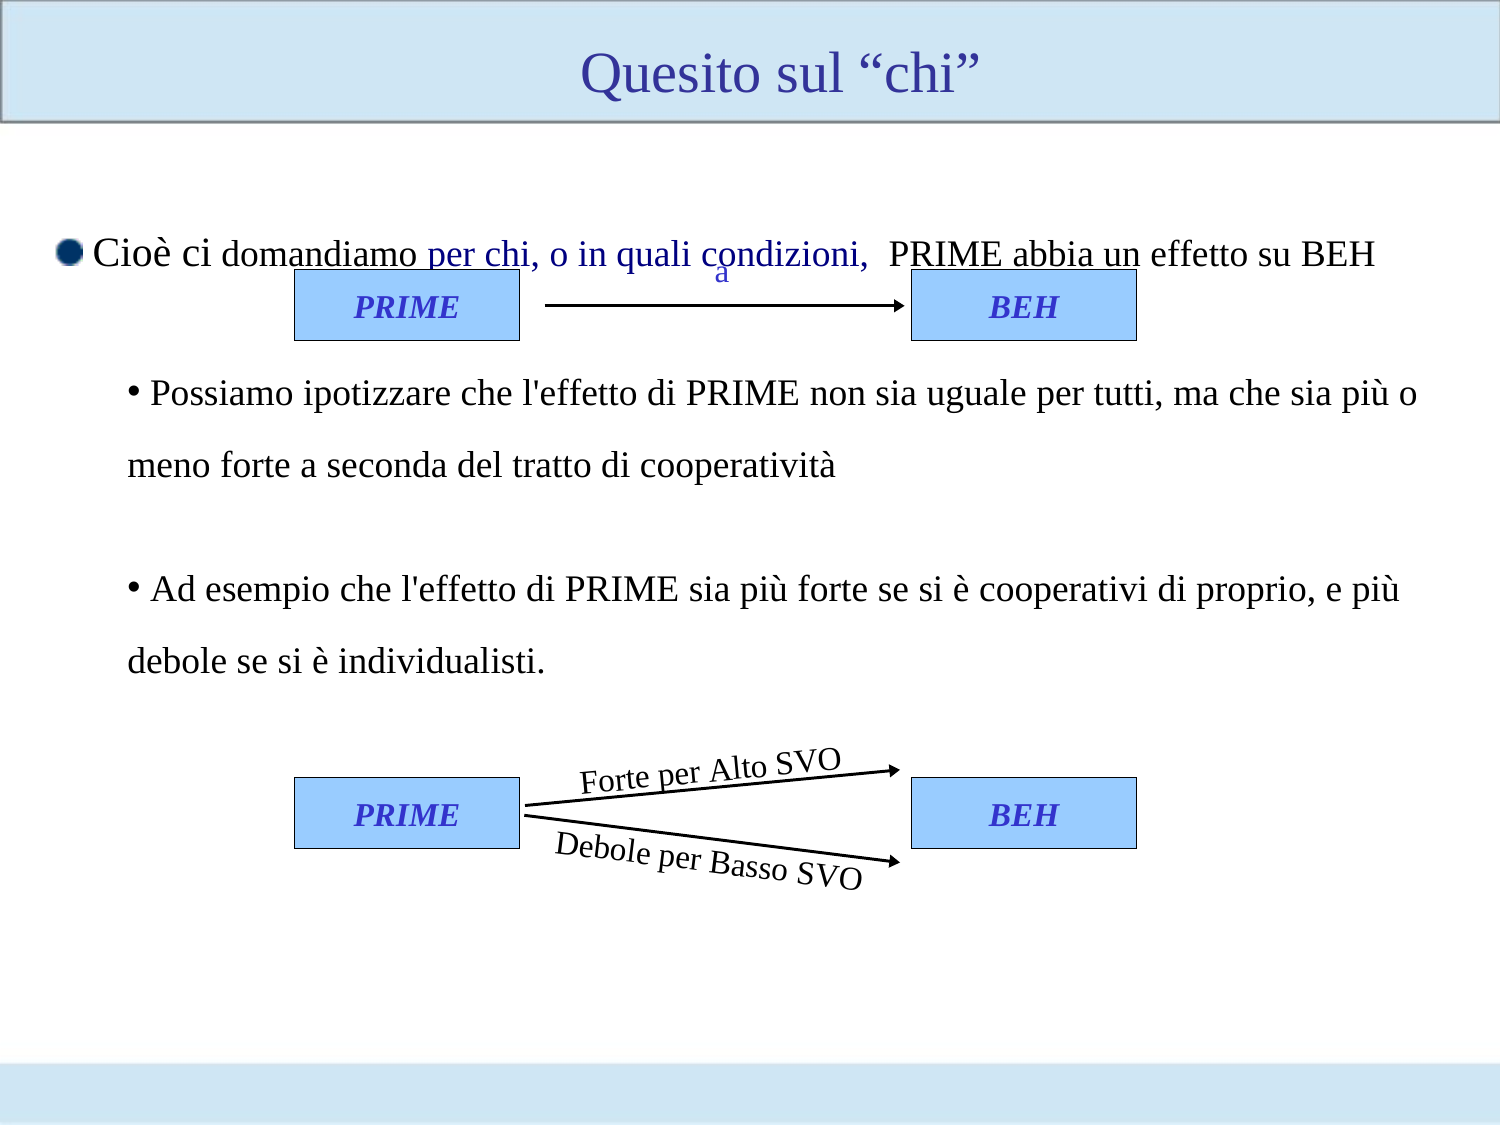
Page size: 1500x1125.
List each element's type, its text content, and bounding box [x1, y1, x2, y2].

picture [0, 0, 1500, 1125]
title Quesito sul “chi” [249, 21, 1313, 117]
text_box PRIME [294, 269, 520, 341]
text_box PRIME [294, 777, 520, 849]
text_box BEH [911, 269, 1137, 341]
text_box a [625, 241, 819, 349]
text_box BEH [911, 777, 1137, 849]
text_box Cioè ci domandiamo per chi, o in quali condizioni, PRIME abbia un effetto su BEH Possiamo ipotizzare che l'effetto di PRIME non sia uguale per tutti, ma che sia più o meno forte a seconda del tratto di cooperatività Ad esempio che l'effetto di PRIME sia più forte se si è cooperativi di proprio, e più debole se si è individualisti. [37, 187, 1463, 689]
